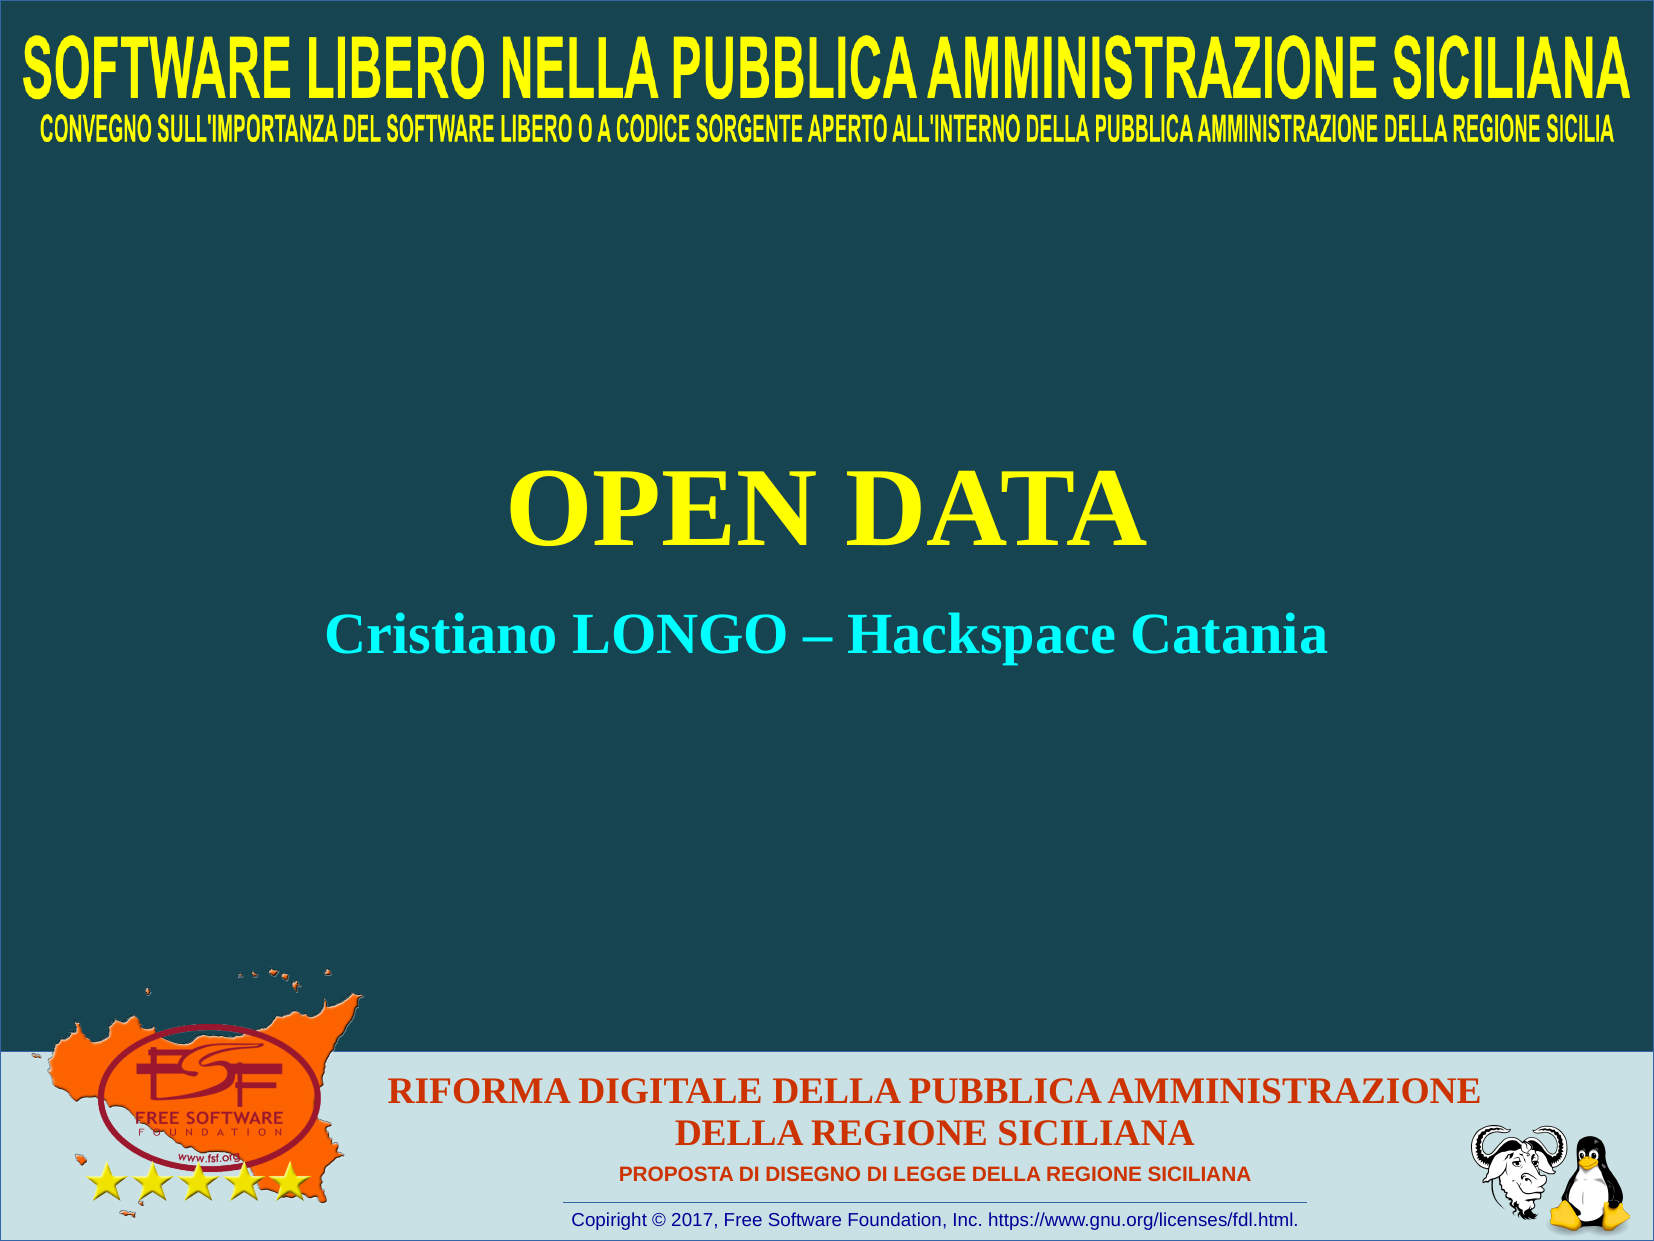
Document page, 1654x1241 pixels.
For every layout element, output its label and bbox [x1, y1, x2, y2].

picture [23, 921, 367, 1241]
picture [23, 35, 1630, 142]
picture [1471, 1125, 1630, 1237]
